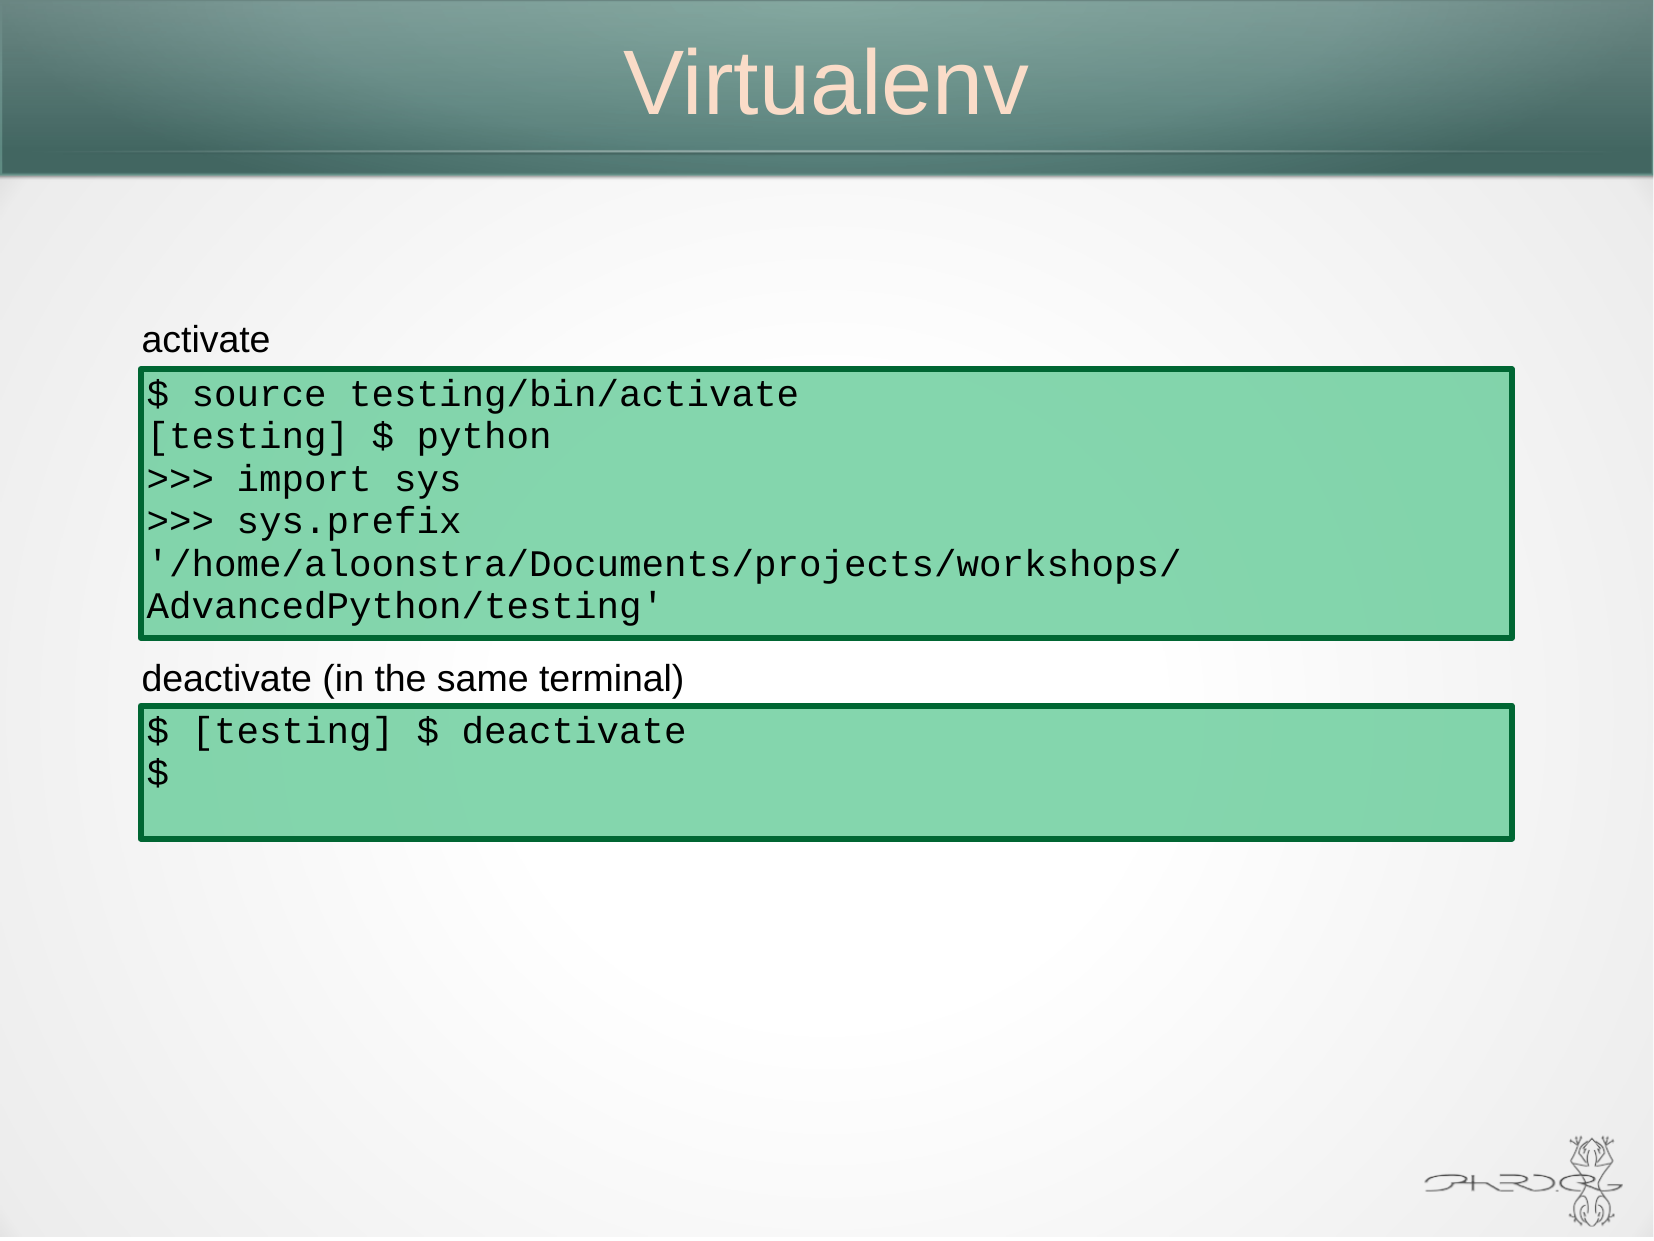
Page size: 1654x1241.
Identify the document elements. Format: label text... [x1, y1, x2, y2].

title Virtualenv [82, 11, 1571, 154]
picture [0, 0, 1654, 1237]
text_box $ source testing/bin/activate [testing] $ python >>> import sys >>> sys.prefix '/home/aloonstra/Documents/projects/workshops/AdvancedPython/testing' [140, 369, 1512, 638]
text_box activate [141, 318, 521, 361]
text_box deactivate (in the same terminal) [141, 657, 685, 700]
text_box $ [testing] $ deactivate $ [140, 705, 1512, 839]
